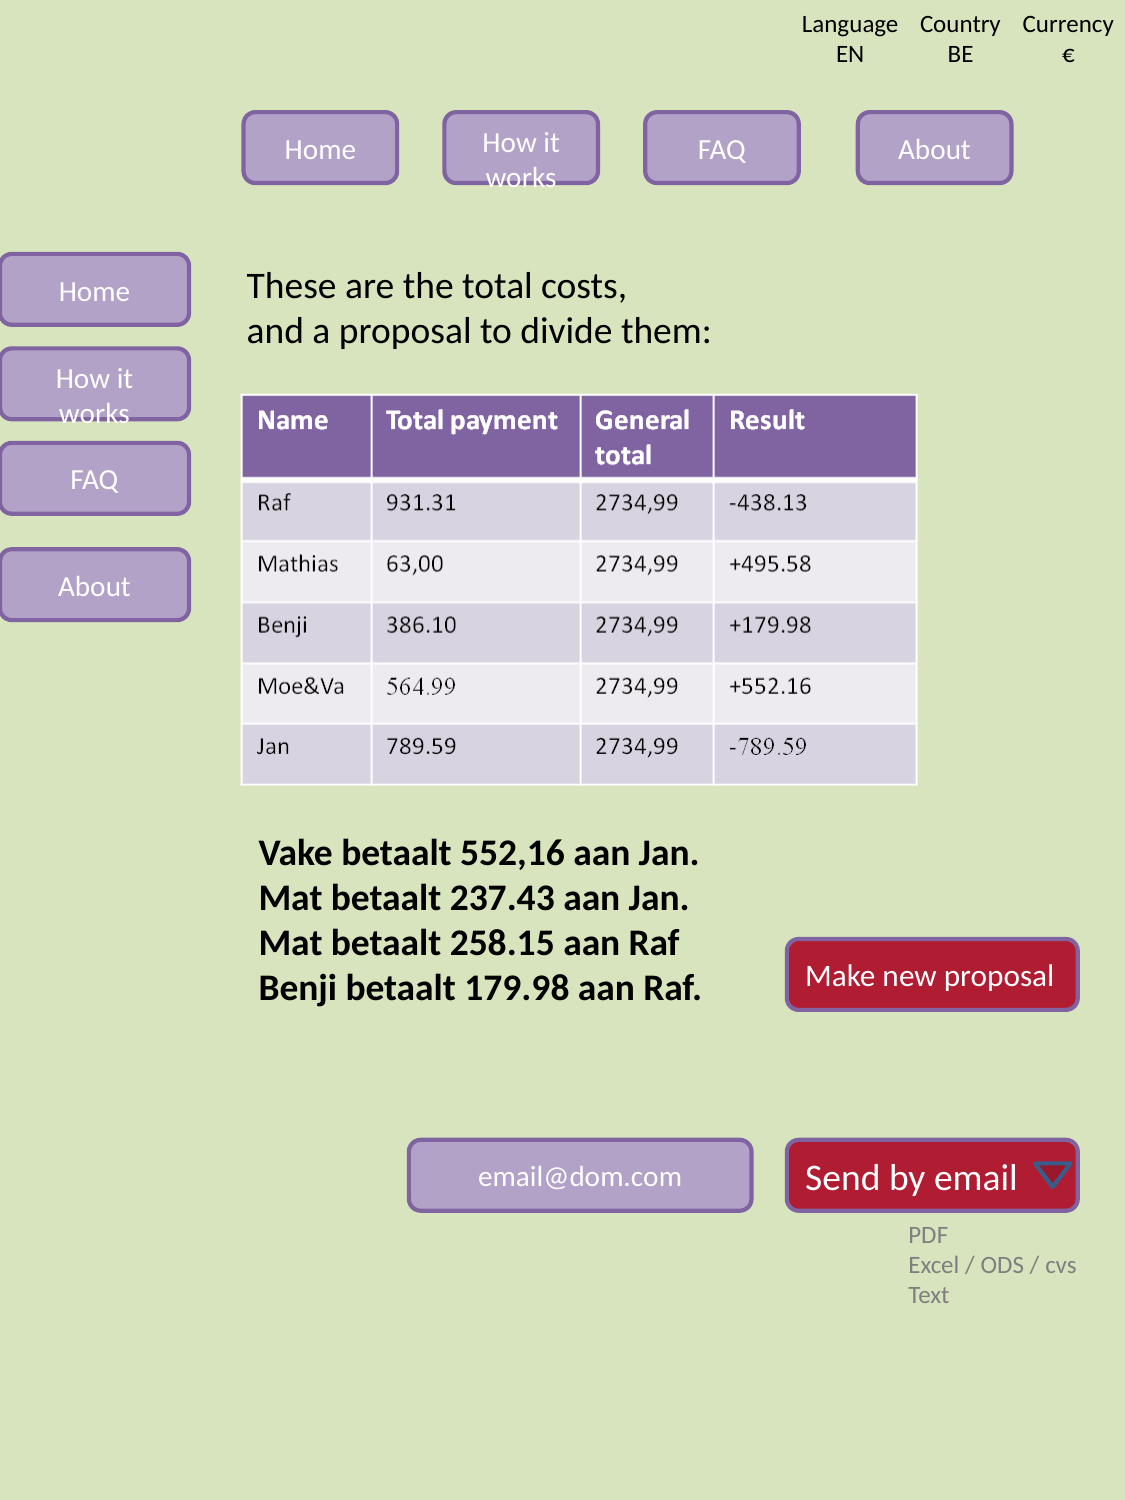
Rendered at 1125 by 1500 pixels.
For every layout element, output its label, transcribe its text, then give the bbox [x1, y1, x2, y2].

text_box About [857, 112, 1012, 184]
text_box FAQ [645, 112, 799, 184]
text_box Currency € [1017, 0, 1125, 76]
text_box [1034, 1163, 1071, 1188]
text_box FAQ [0, 442, 190, 514]
text_box How it works [444, 112, 598, 184]
text_box Language EN [786, 0, 905, 76]
text_box These are the total costs, and a proposal to divide them: [231, 253, 734, 360]
text_box PDF Excel / ODS / cvs Text [893, 1210, 1125, 1317]
text_box Home [0, 253, 190, 325]
text_box email@dom.com [408, 1139, 752, 1211]
text_box Country BE [905, 0, 1017, 76]
picture [230, 383, 929, 797]
text_box Send by email [786, 1139, 1078, 1211]
text_box How it works [0, 348, 190, 420]
text_box Home [243, 112, 398, 184]
text_box Make new proposal [786, 938, 1078, 1010]
text_box Vake betaalt 552,16 aan Jan. Mat betaalt 237.43 aan Jan. Mat betaalt 258.15 aan Raf Benji betaalt 179.98 aan Raf. [243, 820, 723, 1018]
text_box About [0, 549, 190, 621]
